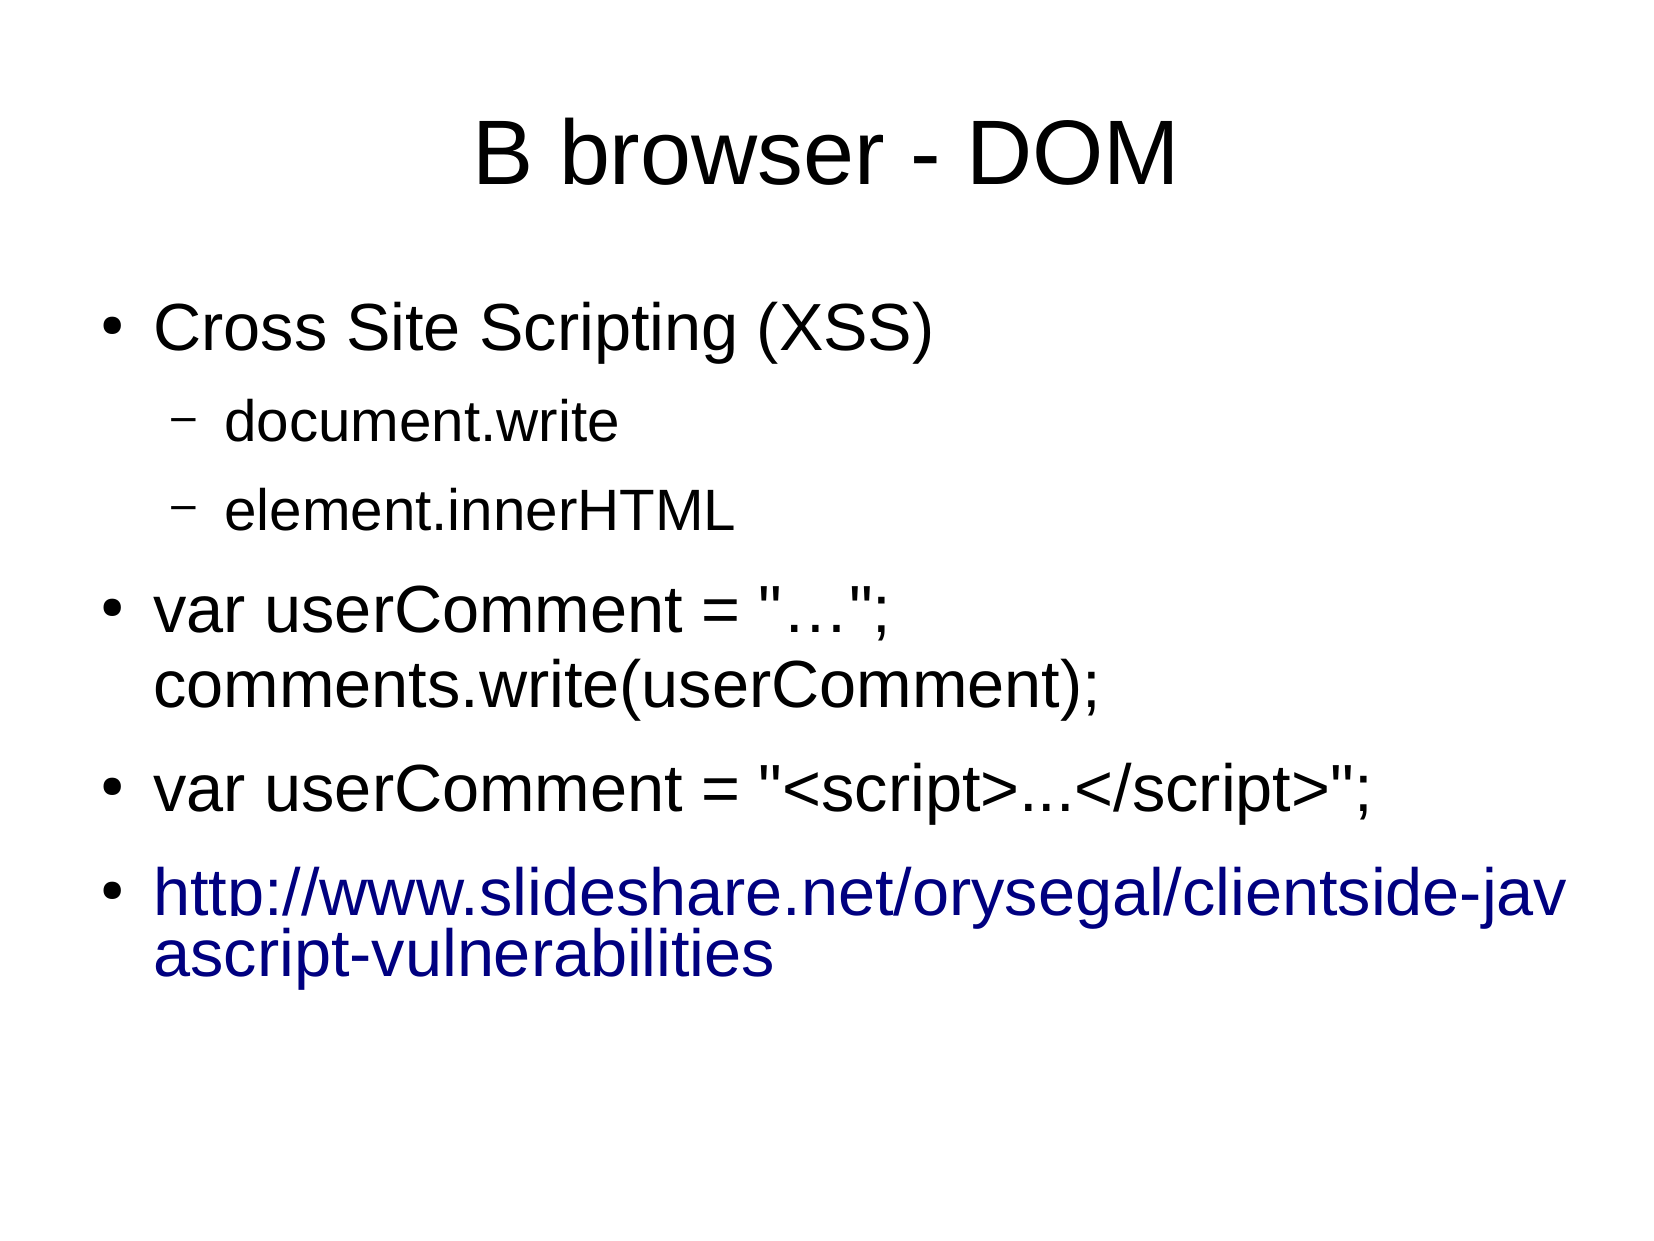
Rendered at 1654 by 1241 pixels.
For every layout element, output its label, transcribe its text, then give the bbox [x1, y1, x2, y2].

list Cross Site Scripting (XSS) document.write element.innerHTML var userComment = "…"; comments.write(userComment); var userComment = "<script>...</script>"; http://www.slideshare.net/orysegal/clientside-javascript-vulnerabilities [82, 290, 1571, 1010]
title В browser - DOM [82, 49, 1571, 257]
